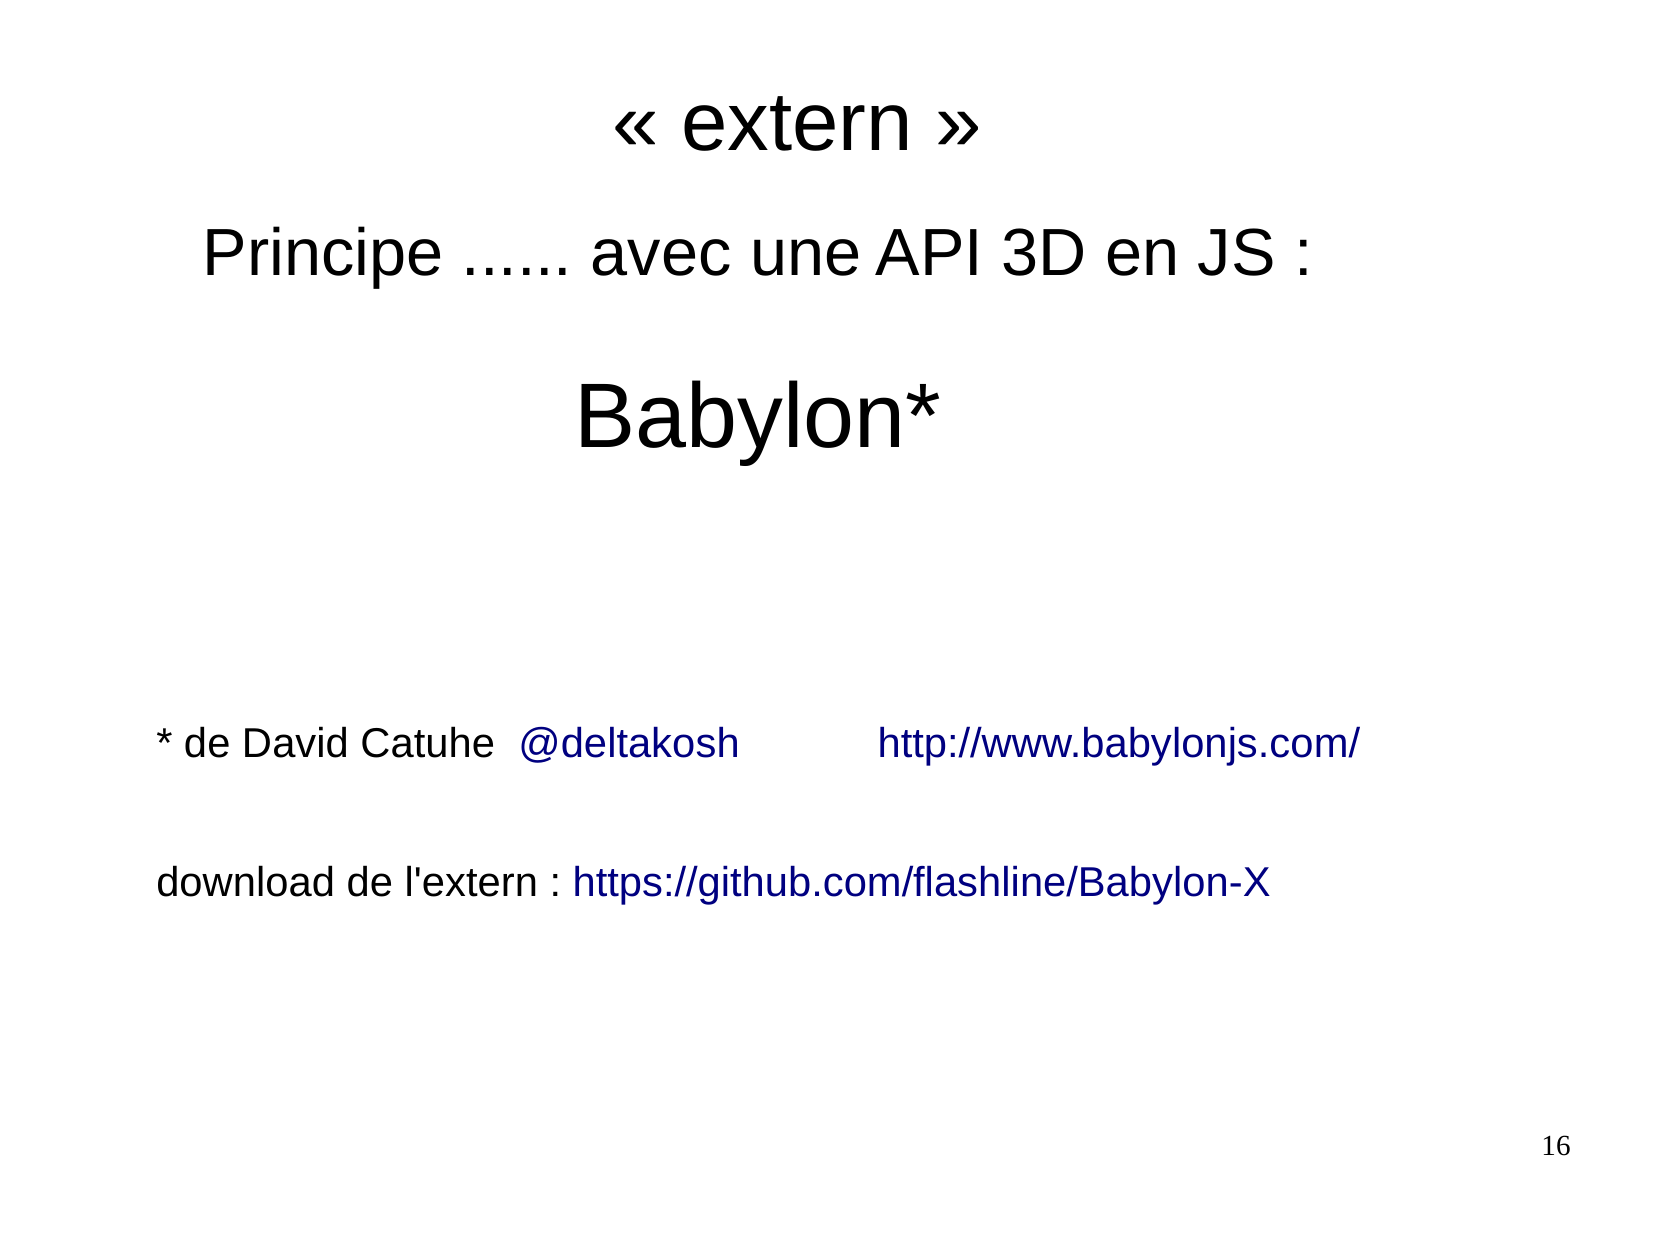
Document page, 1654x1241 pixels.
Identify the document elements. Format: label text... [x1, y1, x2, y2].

text_box « extern » [597, 68, 1142, 176]
text_box Principe ...... avec une API 3D en JS : Babylon* * de David Catuhe @deltakosh http://www.babylonjs.com/ download de l'extern : https://github.com/flashline/Babylon-X [141, 207, 1494, 1095]
